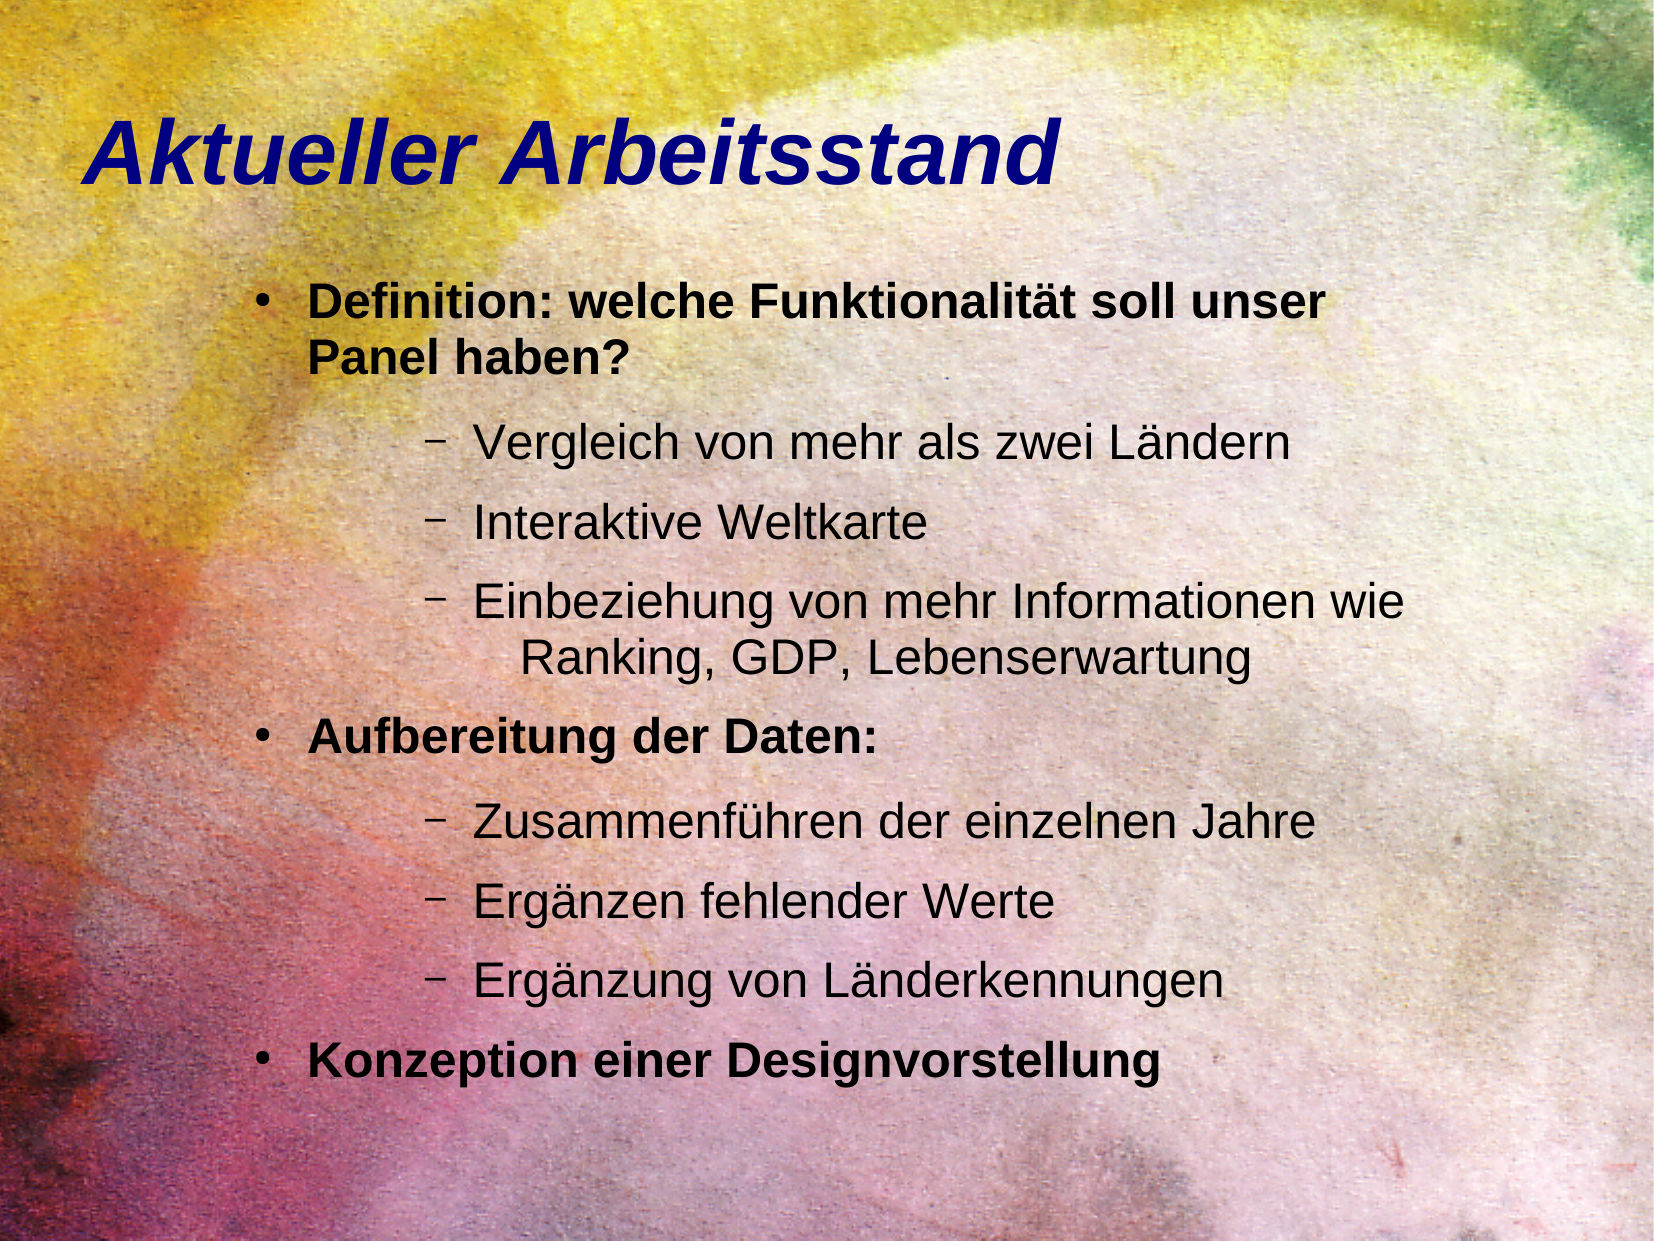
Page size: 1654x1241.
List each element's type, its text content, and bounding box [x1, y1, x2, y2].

picture [0, 0, 1654, 1241]
title Aktueller Arbeitsstand [82, 49, 1571, 257]
list Definition: welche Funktionalität soll unser Panel haben? Vergleich von mehr als zwei Ländern Interaktive Weltkarte Einbeziehung von mehr Informationen wie Ranking, GDP, Lebenserwartung Aufbereitung der Daten: Zusammenführen der einzelnen Jahre Ergänzen fehlender Werte Ergänzung von Länderkennungen Konzeption einer Designvorstellung [236, 273, 1453, 1093]
